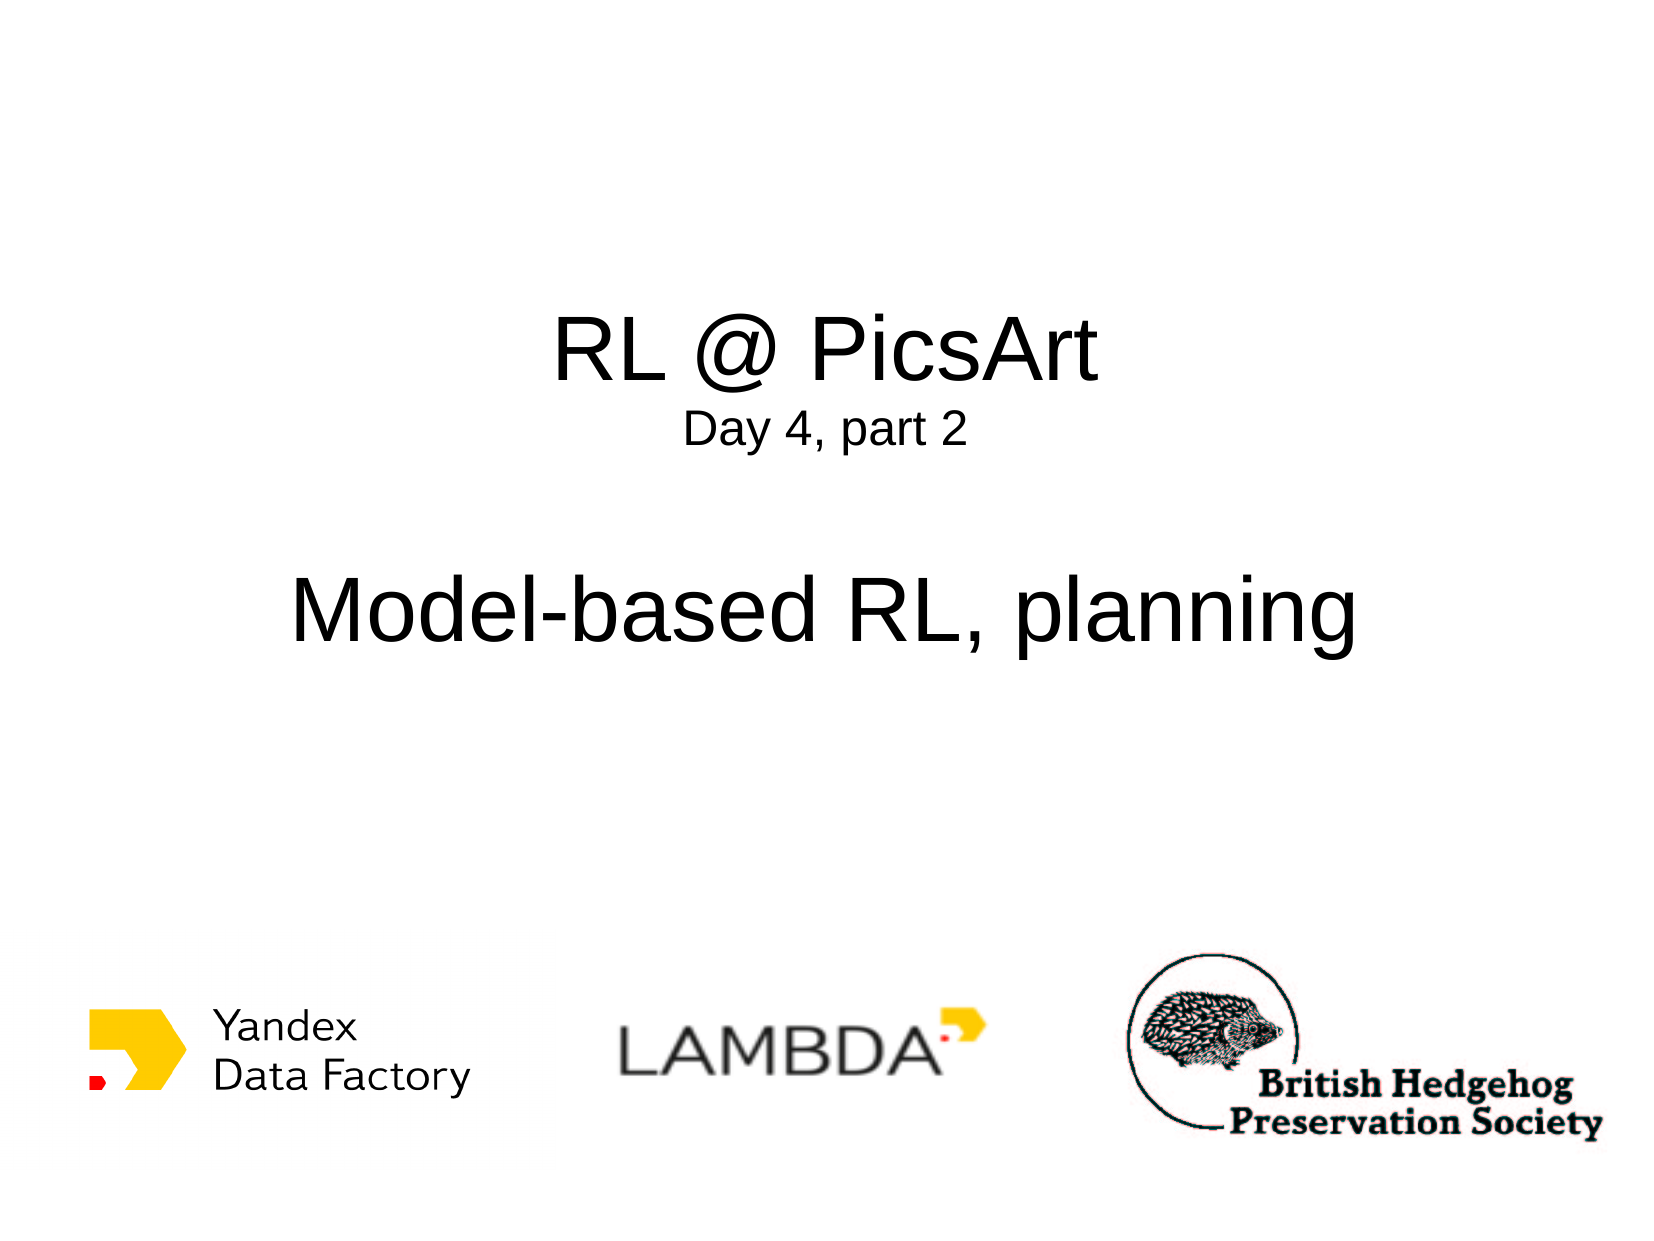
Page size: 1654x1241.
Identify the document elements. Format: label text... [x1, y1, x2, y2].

picture [0, 929, 556, 1171]
picture [585, 872, 1006, 1213]
text_box RL @ PicsArt Day 4, part 2 Model-based RL, planning [0, 297, 1654, 737]
picture [1050, 869, 1654, 1241]
